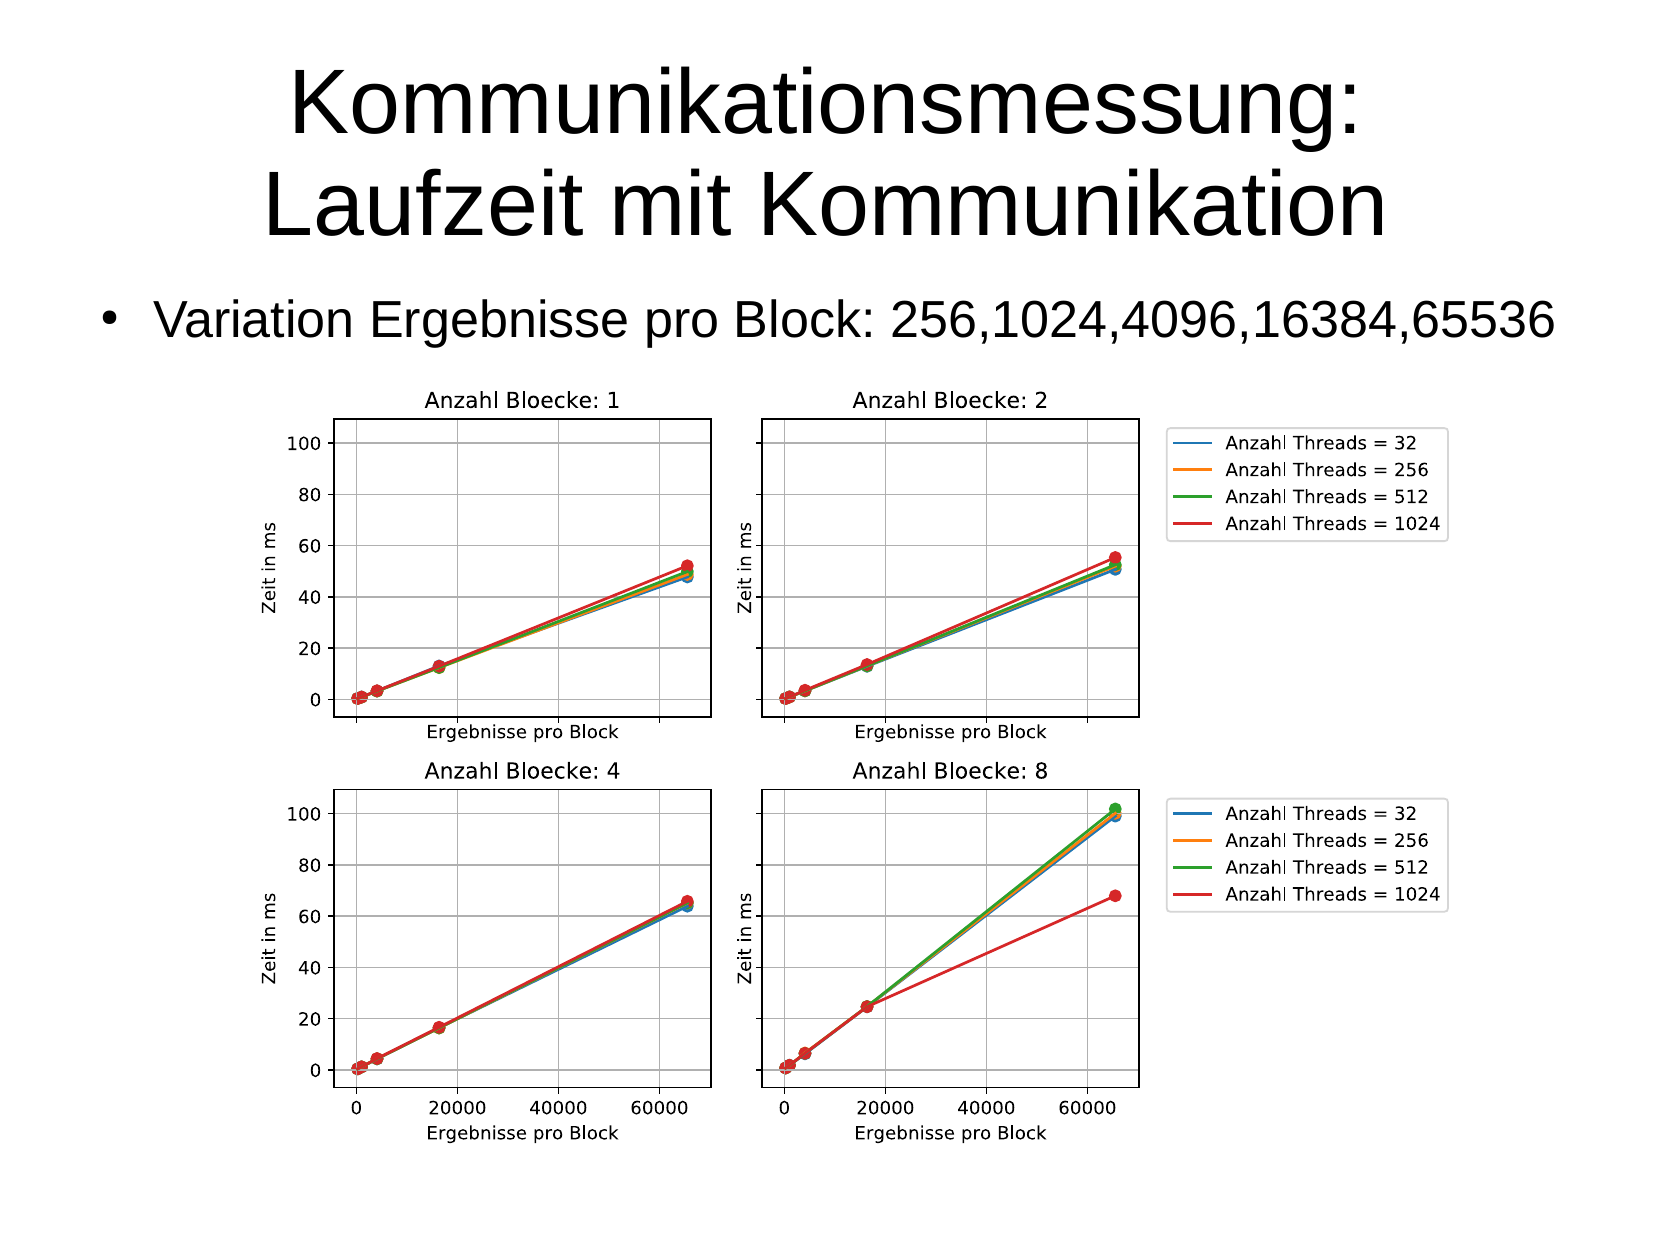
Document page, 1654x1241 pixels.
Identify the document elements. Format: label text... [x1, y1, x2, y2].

title Kommunikationsmessung: Laufzeit mit Kommunikation [82, 49, 1571, 257]
list Variation Ergebnisse pro Block: 256,1024,4096,16384,65536 [82, 290, 1571, 1109]
picture [248, 378, 1462, 1155]
